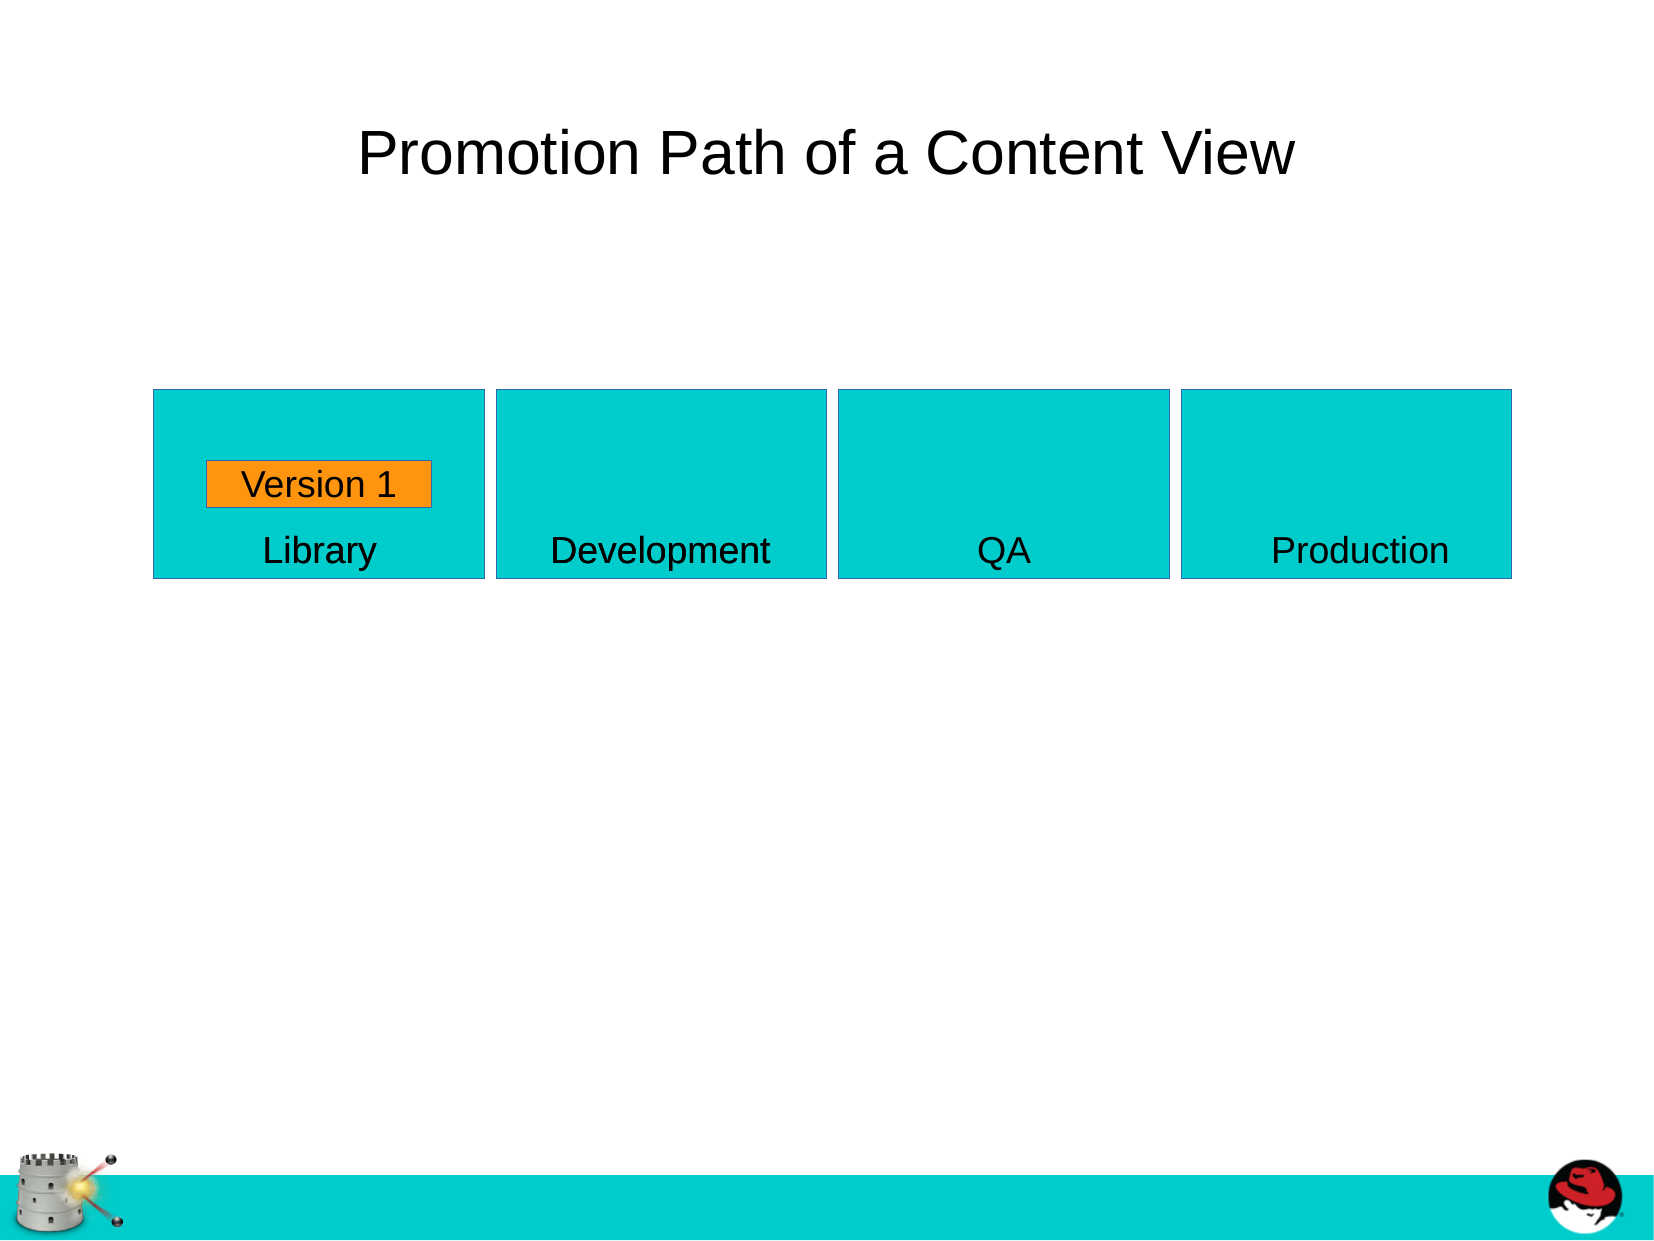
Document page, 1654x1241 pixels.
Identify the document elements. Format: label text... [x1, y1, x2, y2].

picture [5, 1138, 130, 1241]
text_box Library [248, 521, 392, 579]
text_box QA [878, 521, 1144, 579]
text_box [153, 389, 485, 579]
text_box [838, 389, 1170, 579]
text_box [496, 389, 827, 579]
picture [1547, 1157, 1630, 1235]
title Promotion Path of a Content View [82, 49, 1571, 257]
text_box [1181, 389, 1512, 579]
text_box Development [535, 521, 786, 579]
text_box Version 1 [206, 460, 432, 508]
text_box Production [1256, 521, 1465, 579]
